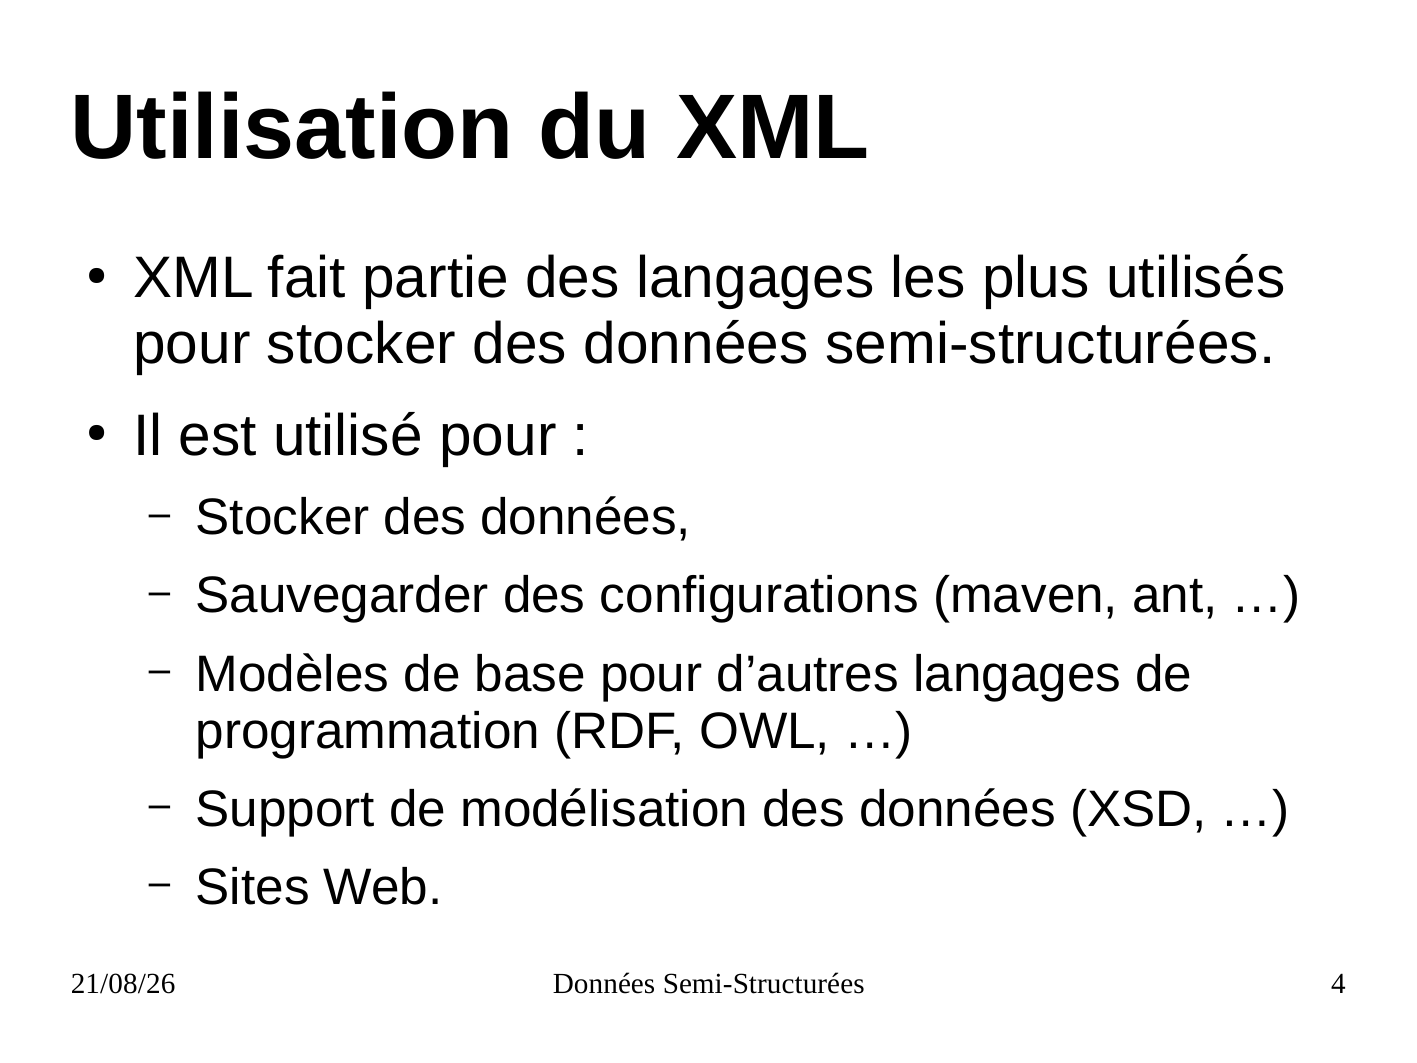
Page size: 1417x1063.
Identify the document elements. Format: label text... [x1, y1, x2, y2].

list XML fait partie des langages les plus utilisés pour stocker des données semi-structurées. Il est utilisé pour : Stocker des données, Sauvegarder des configurations (maven, ant, …) Modèles de base pour d’autres langages de programmation (RDF, OWL, …) Support de modélisation des données (XSD, …) Sites Web. [70, 244, 1346, 925]
title Utilisation du XML [70, 42, 1346, 212]
